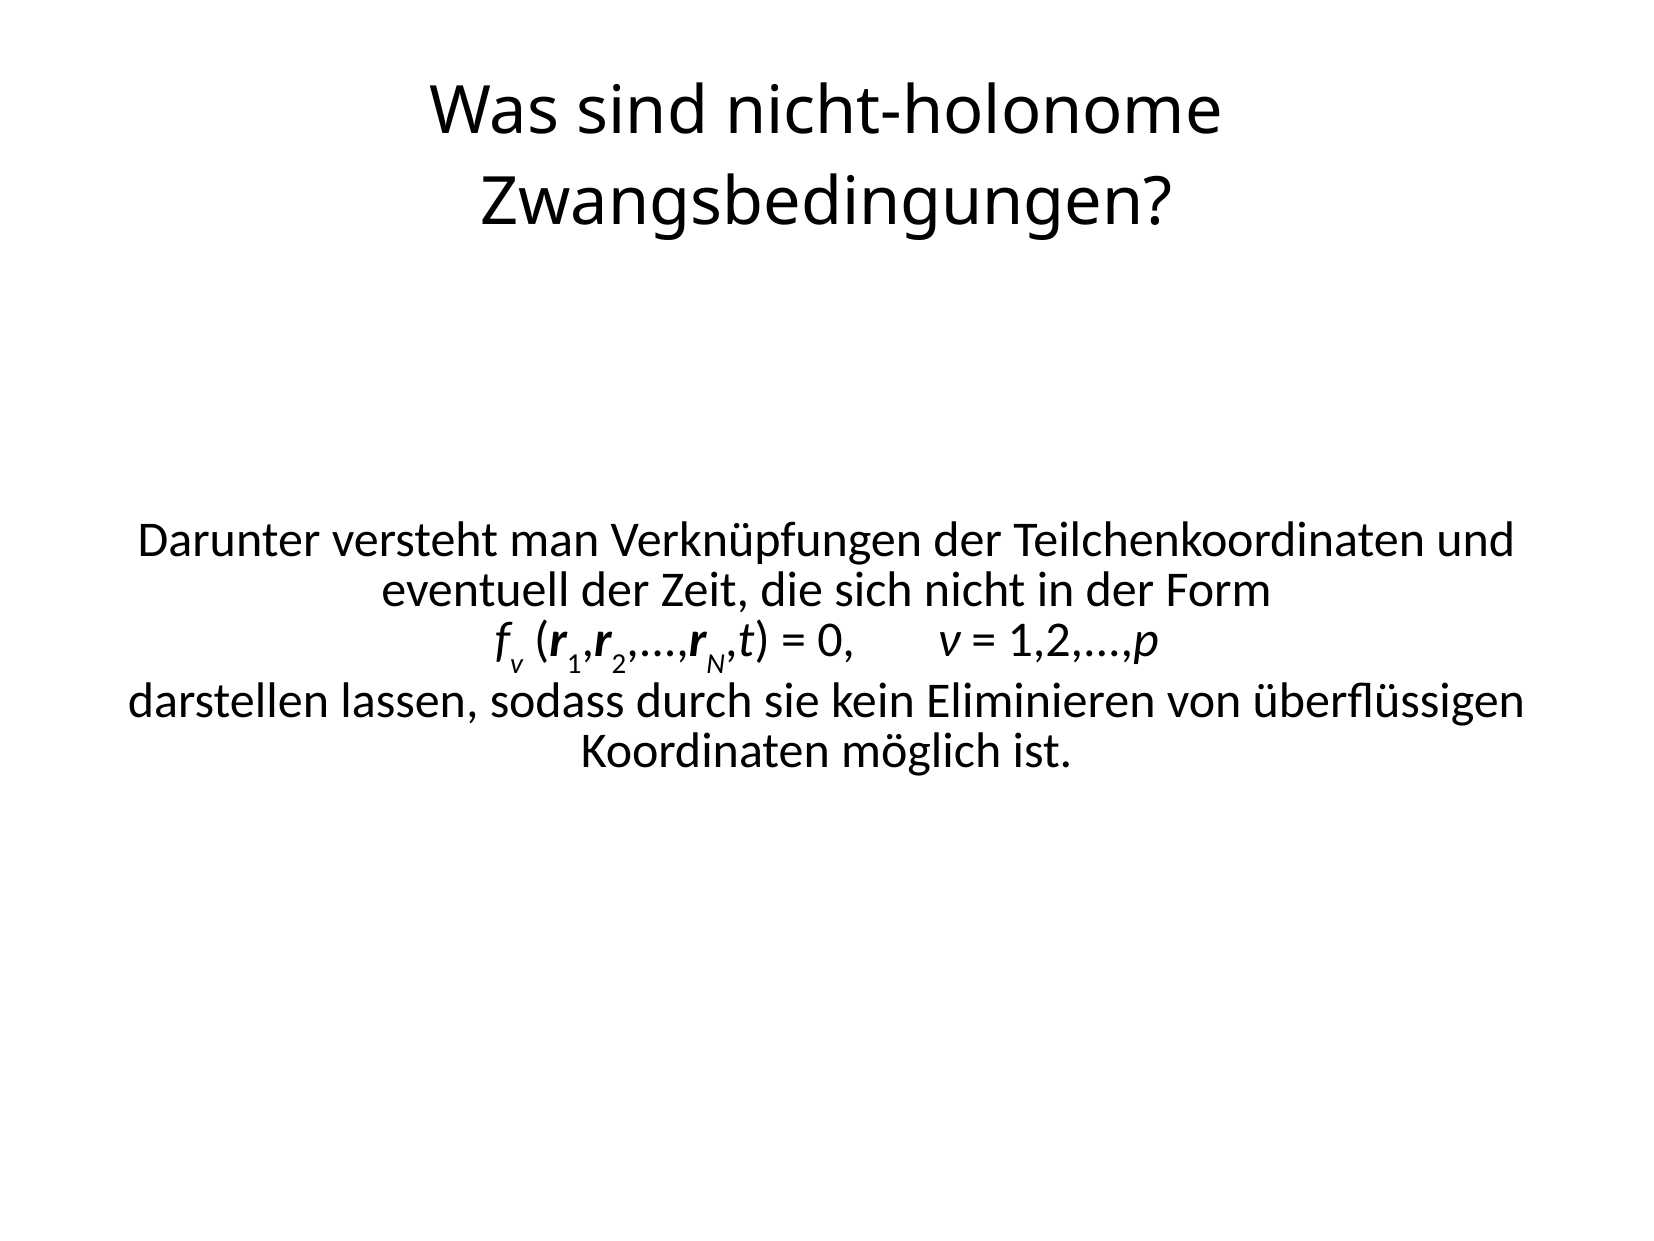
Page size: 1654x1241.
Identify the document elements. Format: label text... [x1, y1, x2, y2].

subtitle Darunter versteht man Verknüpfungen der Teilchenkoordinaten und eventuell der Zeit, die sich nicht in der Form fv (r1,r2,...,rN,t) = 0, ν = 1,2,...,p darstellen lassen, sodass durch sie kein Eliminieren von überflüssigen Koordinaten möglich ist. [82, 290, 1571, 1010]
title Was sind nicht-holonome Zwangsbedingungen? [82, 49, 1571, 257]
